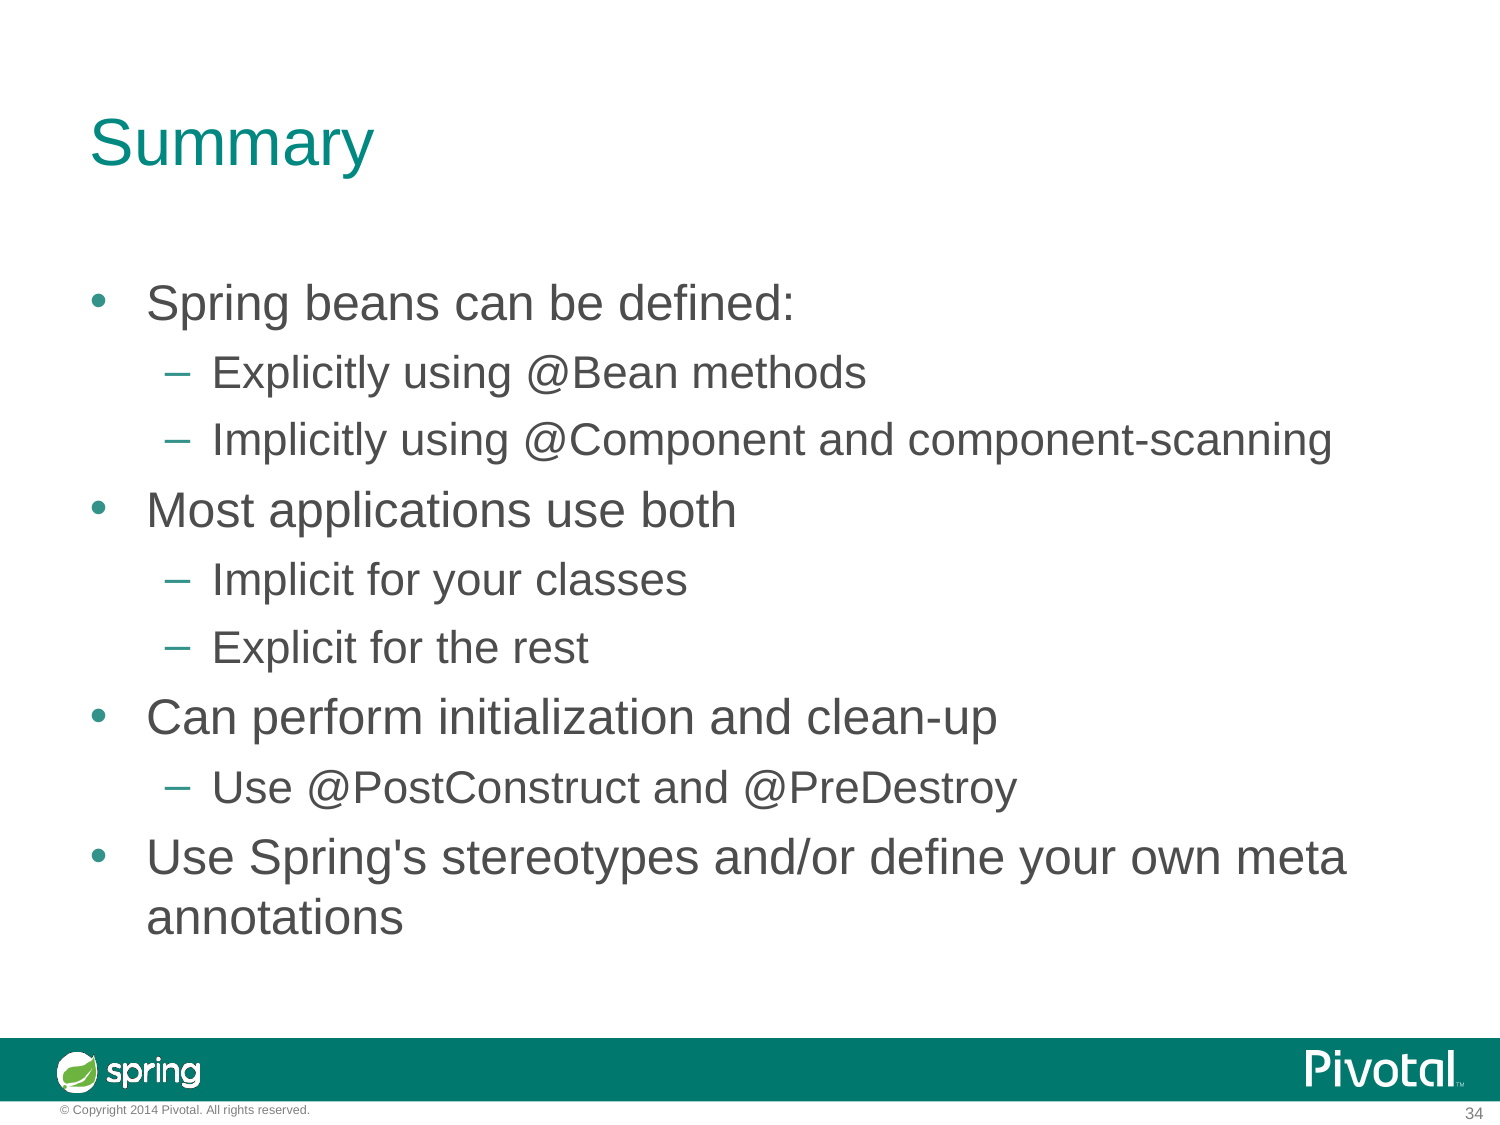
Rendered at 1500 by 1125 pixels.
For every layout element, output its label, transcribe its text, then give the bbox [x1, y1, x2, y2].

title Summary [75, 45, 1426, 233]
picture [32, 1041, 210, 1103]
picture [1306, 1050, 1464, 1087]
list Spring beans can be defined: Explicitly using @Bean methods Implicitly using @Component and component-scanning Most applications use both Implicit for your classes Explicit for the rest Can perform initialization and clean-up Use @PostConstruct and @PreDestroy Use Spring's stereotypes and/or define your own meta annotations [75, 262, 1426, 953]
